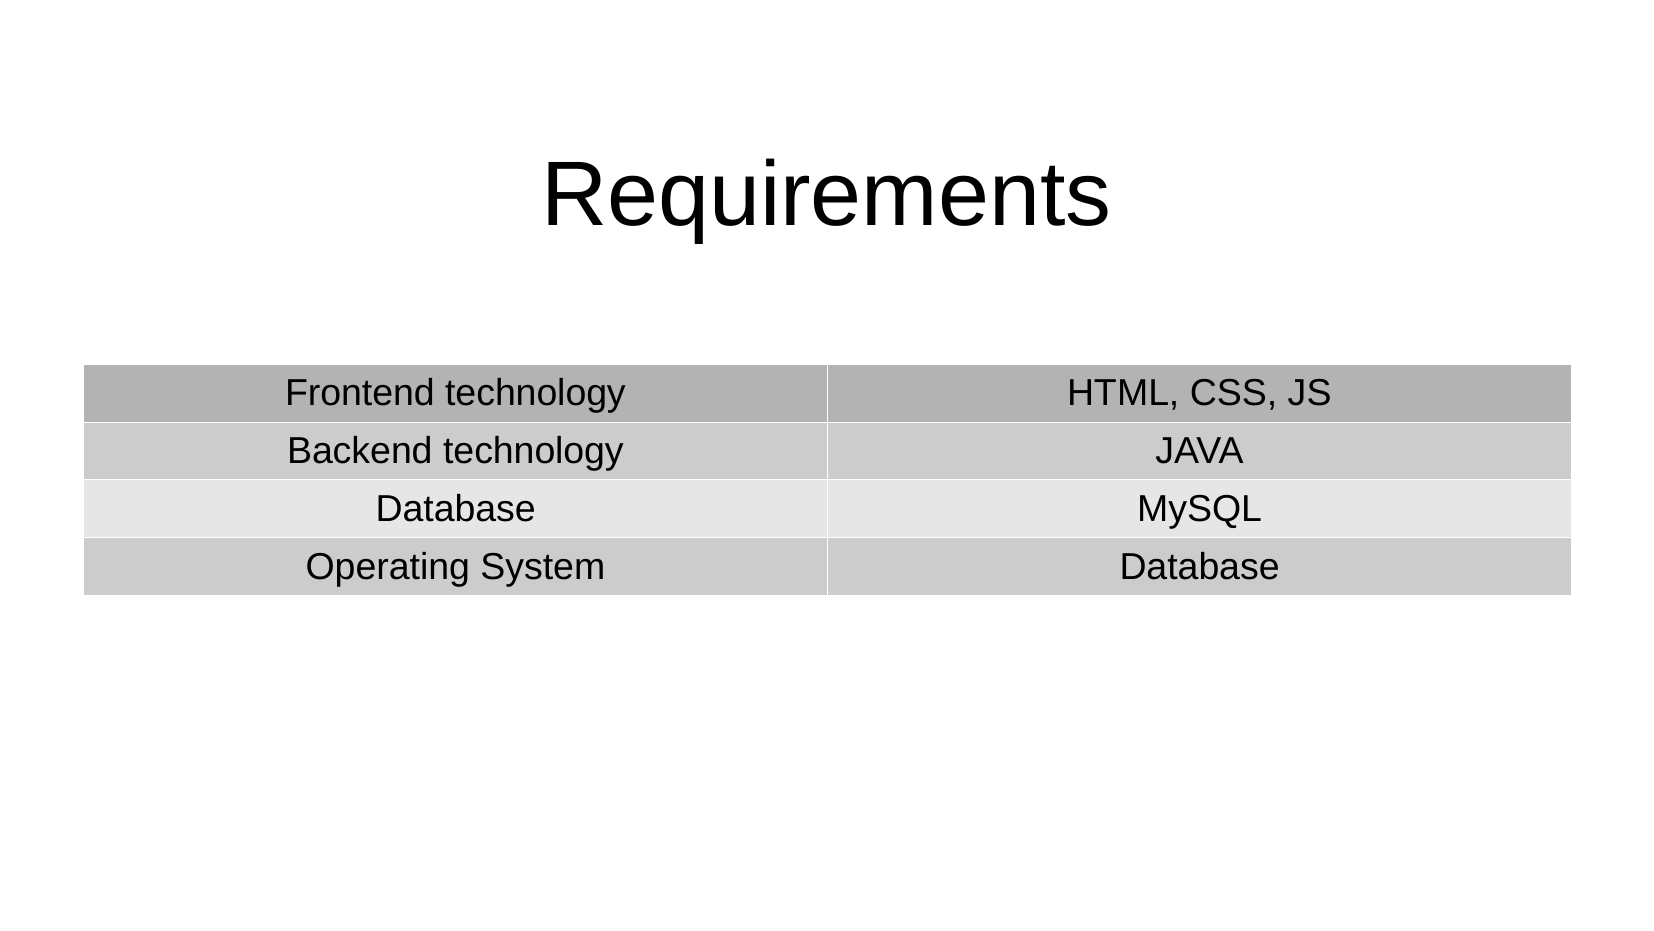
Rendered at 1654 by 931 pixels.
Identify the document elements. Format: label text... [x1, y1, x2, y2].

table_cell MySQL [828, 480, 1571, 537]
table_cell JAVA [828, 423, 1571, 479]
table_cell Database [84, 480, 827, 537]
table_header Frontend technology [84, 365, 827, 422]
table_cell Operating System [84, 538, 827, 595]
table_header HTML, CSS, JS [828, 365, 1571, 422]
table_cell Database [828, 538, 1571, 595]
table_cell Backend technology [84, 423, 827, 479]
title Requirements [82, 107, 1571, 281]
